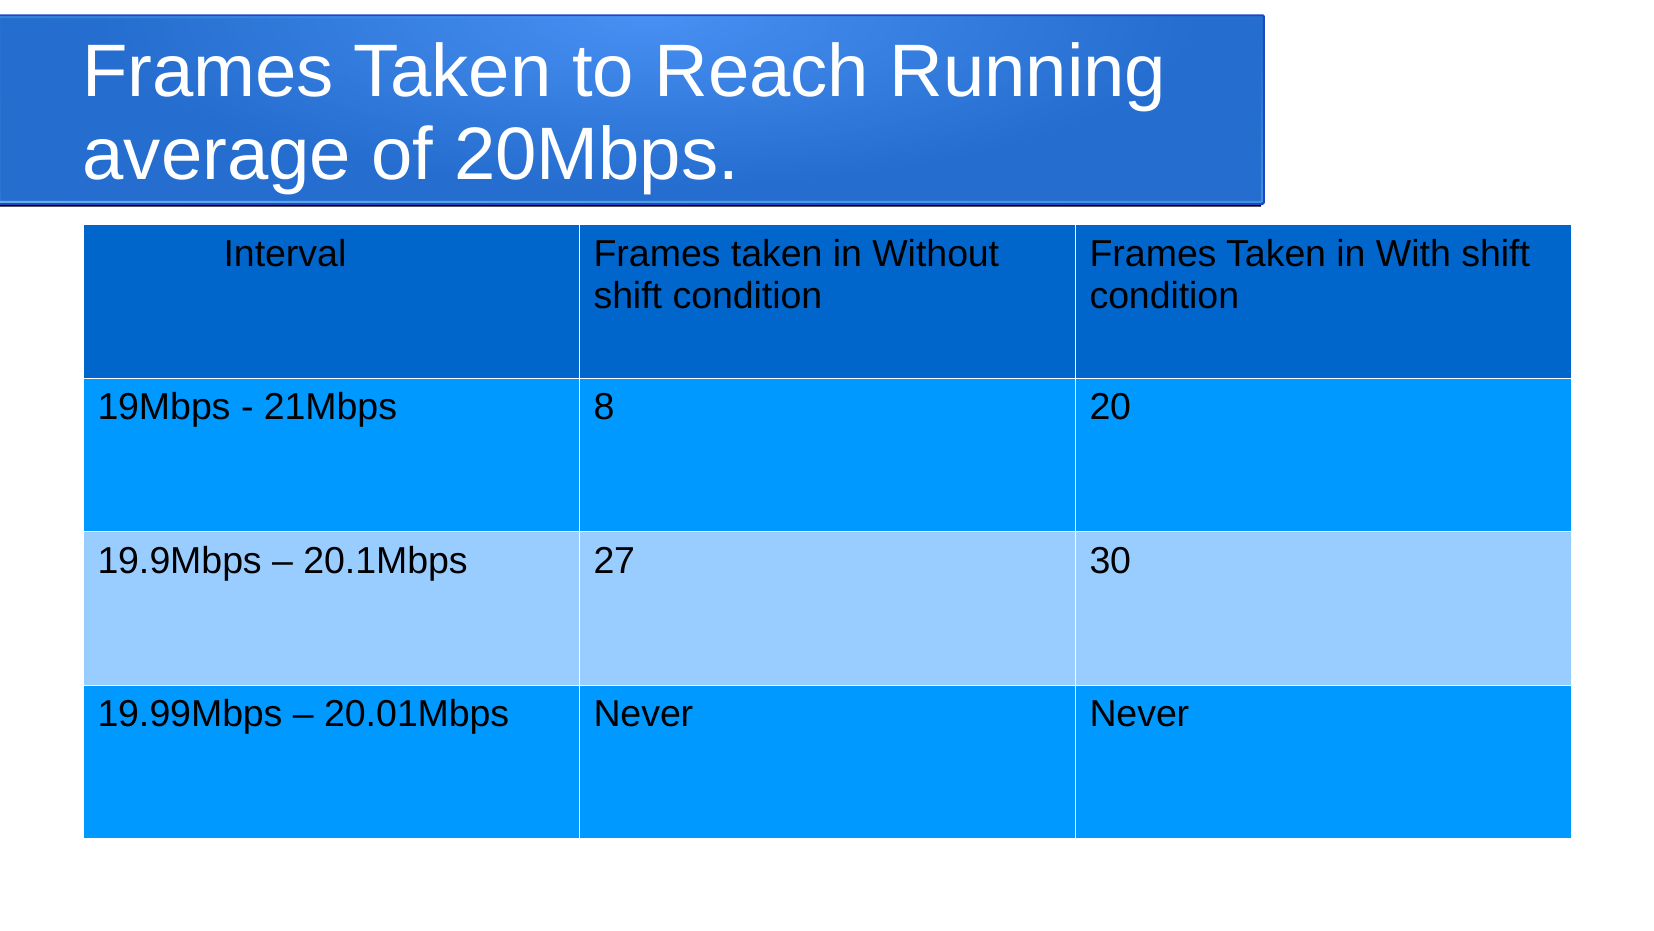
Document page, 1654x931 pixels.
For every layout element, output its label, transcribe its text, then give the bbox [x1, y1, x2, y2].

table_cell 27 [580, 532, 1075, 685]
table_header Interval [84, 225, 579, 378]
table_cell 8 [580, 379, 1075, 531]
table_cell 20 [1076, 379, 1571, 531]
table_cell Never [1076, 686, 1571, 838]
title Frames Taken to Reach Running average of 20Mbps. [82, 29, 1235, 196]
table_cell Never [580, 686, 1075, 838]
table_cell 19Mbps - 21Mbps [84, 379, 579, 531]
table_cell 30 [1076, 532, 1571, 685]
table_cell 19.9Mbps – 20.1Mbps [84, 532, 579, 685]
table_header Frames Taken in With shift condition [1076, 225, 1571, 378]
table_header Frames taken in Without shift condition [580, 225, 1075, 378]
table_cell 19.99Mbps – 20.01Mbps [84, 686, 579, 838]
